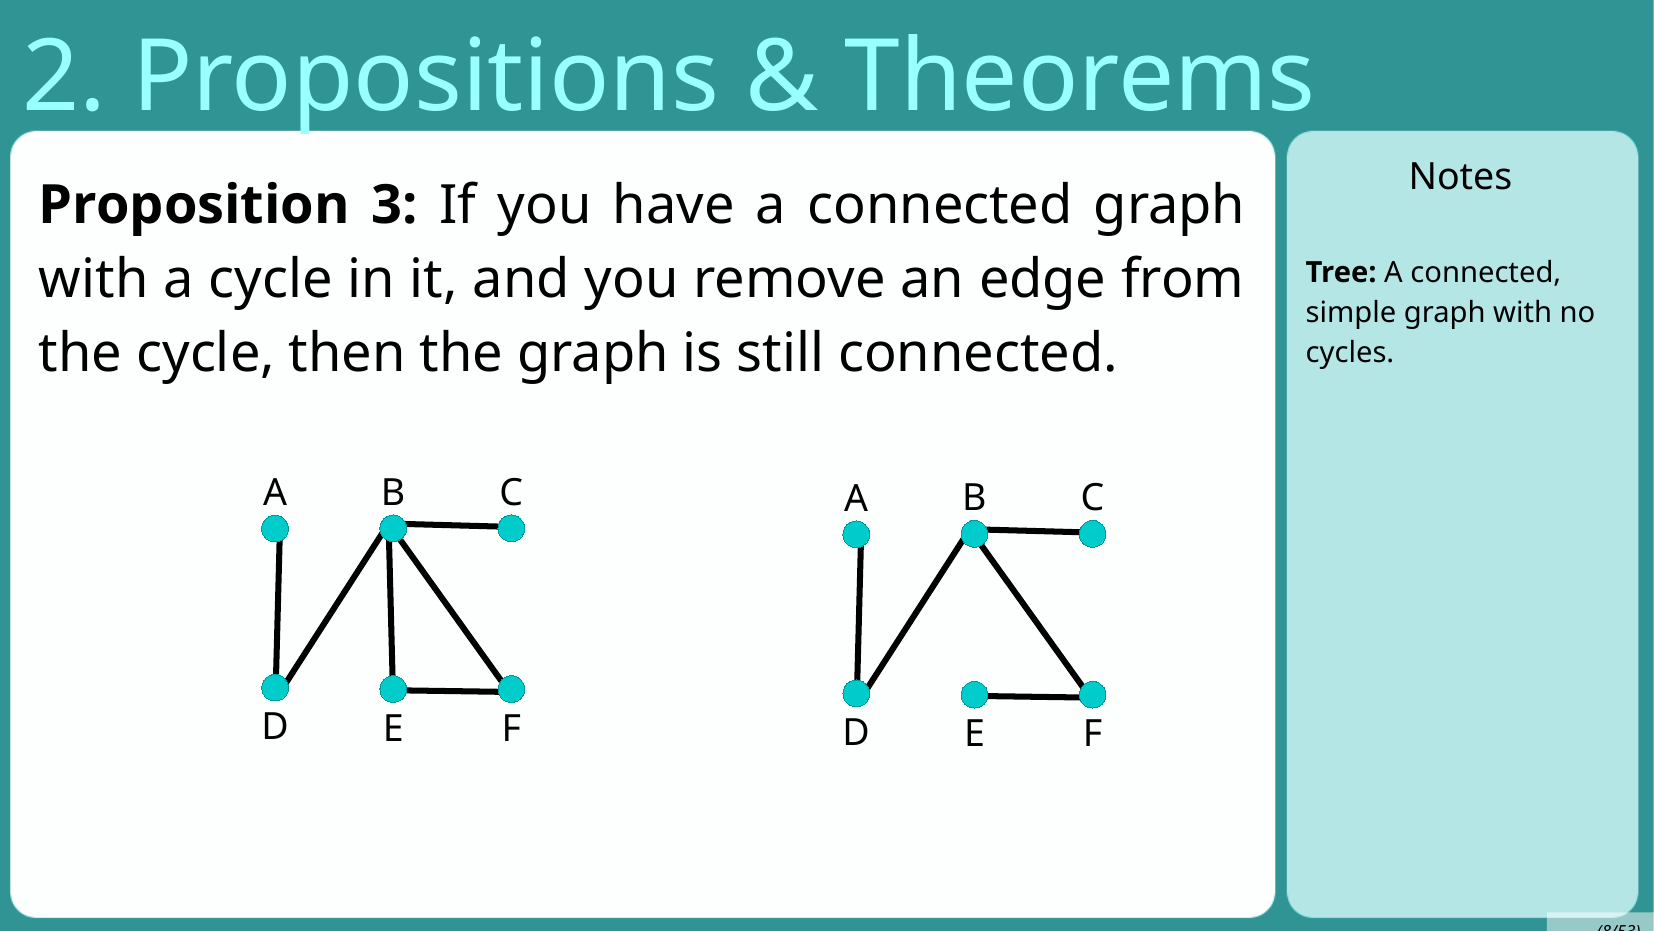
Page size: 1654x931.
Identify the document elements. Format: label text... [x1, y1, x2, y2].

text_box D [842, 679, 870, 707]
picture [0, 0, 1654, 931]
text_box A [842, 520, 870, 548]
text_box B [961, 520, 988, 548]
text_box Notes Tree: A connected, simple graph with no cycles. [1290, 141, 1631, 661]
text_box (<number>/53) [1546, 912, 1654, 931]
title 2. Propositions & Theorems [22, 13, 1511, 130]
text_box Proposition 3: If you have a connected graph with a cycle in it, and you remove an edge from the cycle, then the graph is still connected. [39, 165, 1247, 892]
text_box B [379, 514, 407, 542]
text_box F [1079, 681, 1106, 709]
text_box E [379, 675, 407, 703]
text_box C [1079, 520, 1106, 548]
text_box C [497, 514, 525, 542]
text_box E [961, 681, 988, 709]
text_box A [261, 515, 289, 542]
text_box D [261, 674, 289, 701]
text_box F [498, 675, 525, 703]
